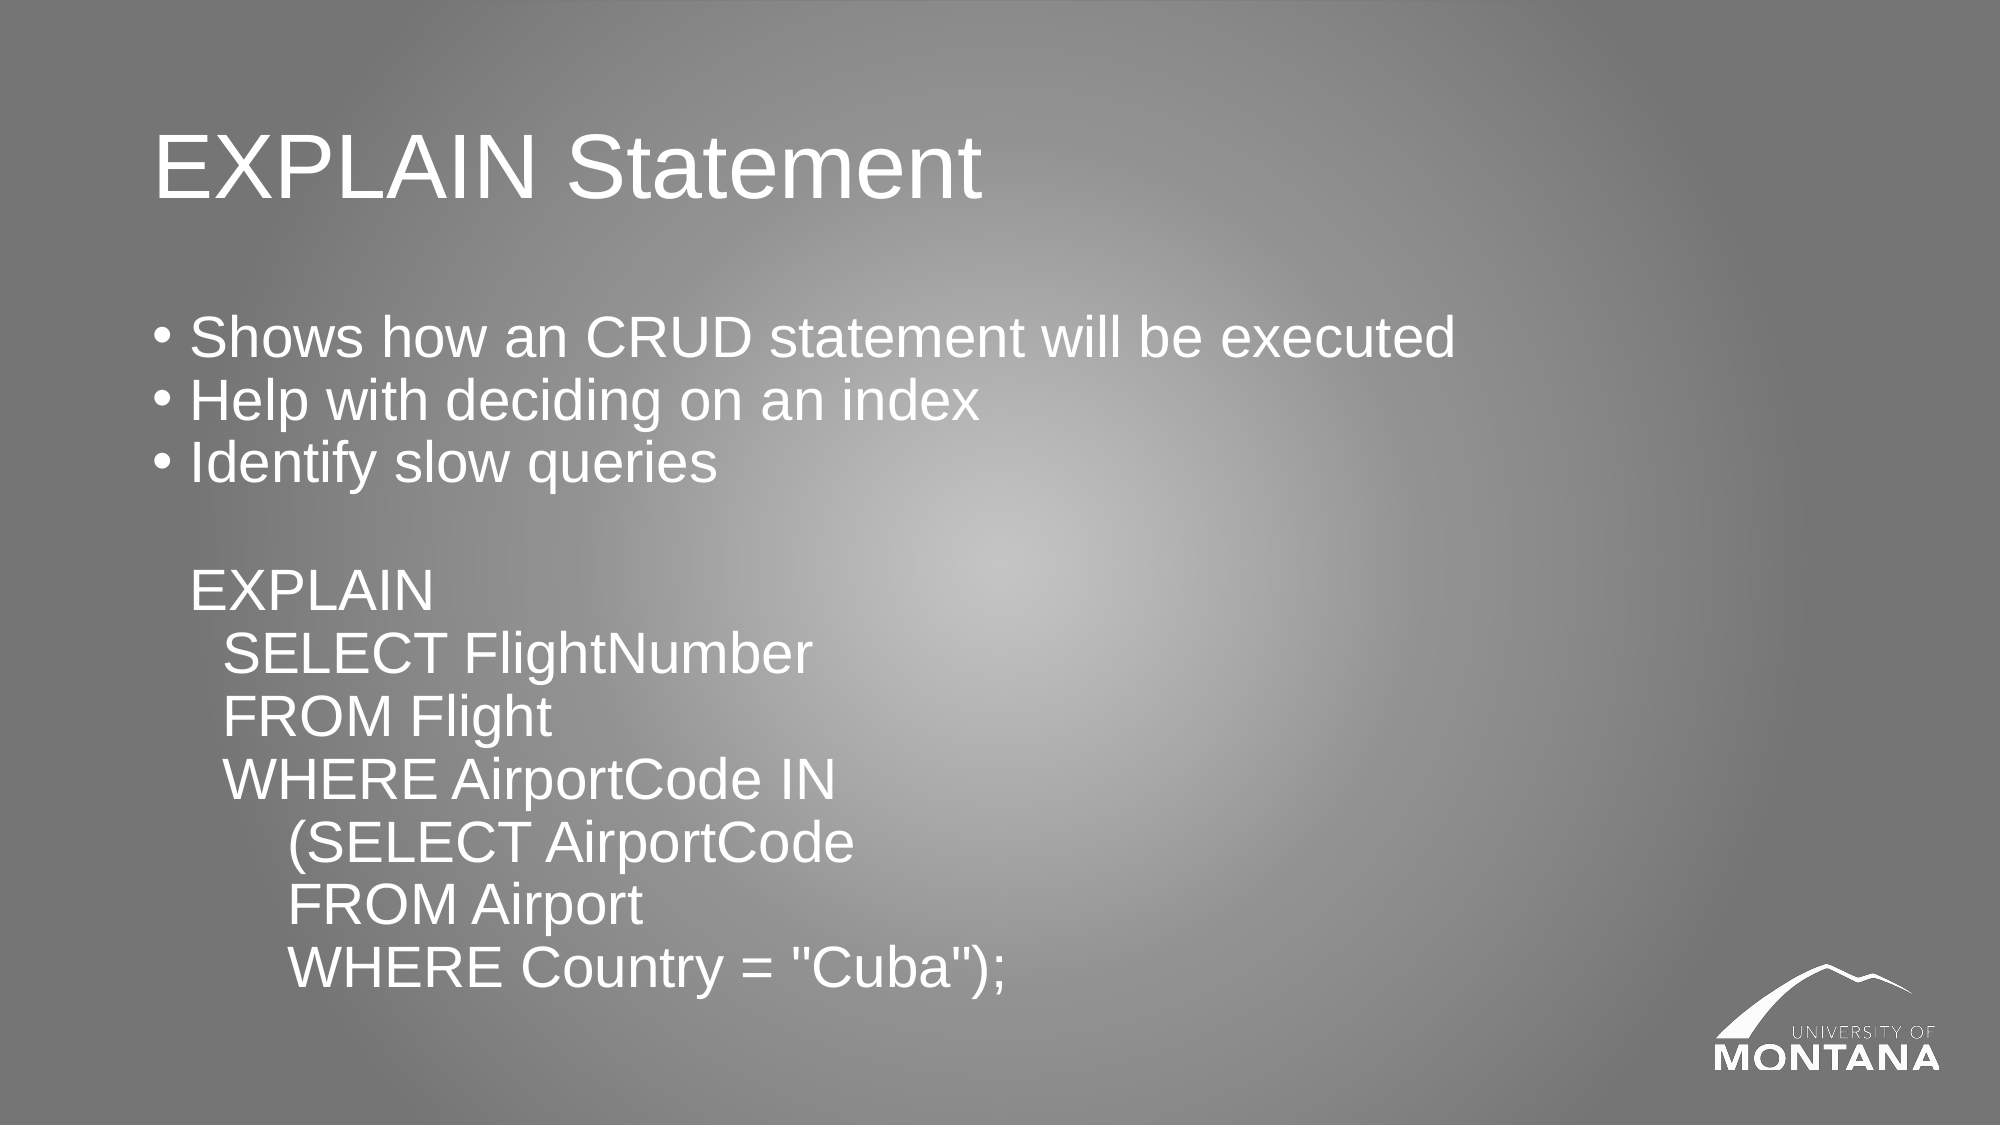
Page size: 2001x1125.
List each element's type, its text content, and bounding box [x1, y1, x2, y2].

picture [0, 0, 2000, 1125]
list Shows how an CRUD statement will be executed Help with deciding on an index Identify slow queries EXPLAIN SELECT FlightNumber FROM Flight WHERE AirportCode IN (SELECT AirportCode FROM Airport WHERE Country = "Cuba"); [137, 299, 1863, 1014]
title EXPLAIN Statement [137, 59, 1863, 278]
